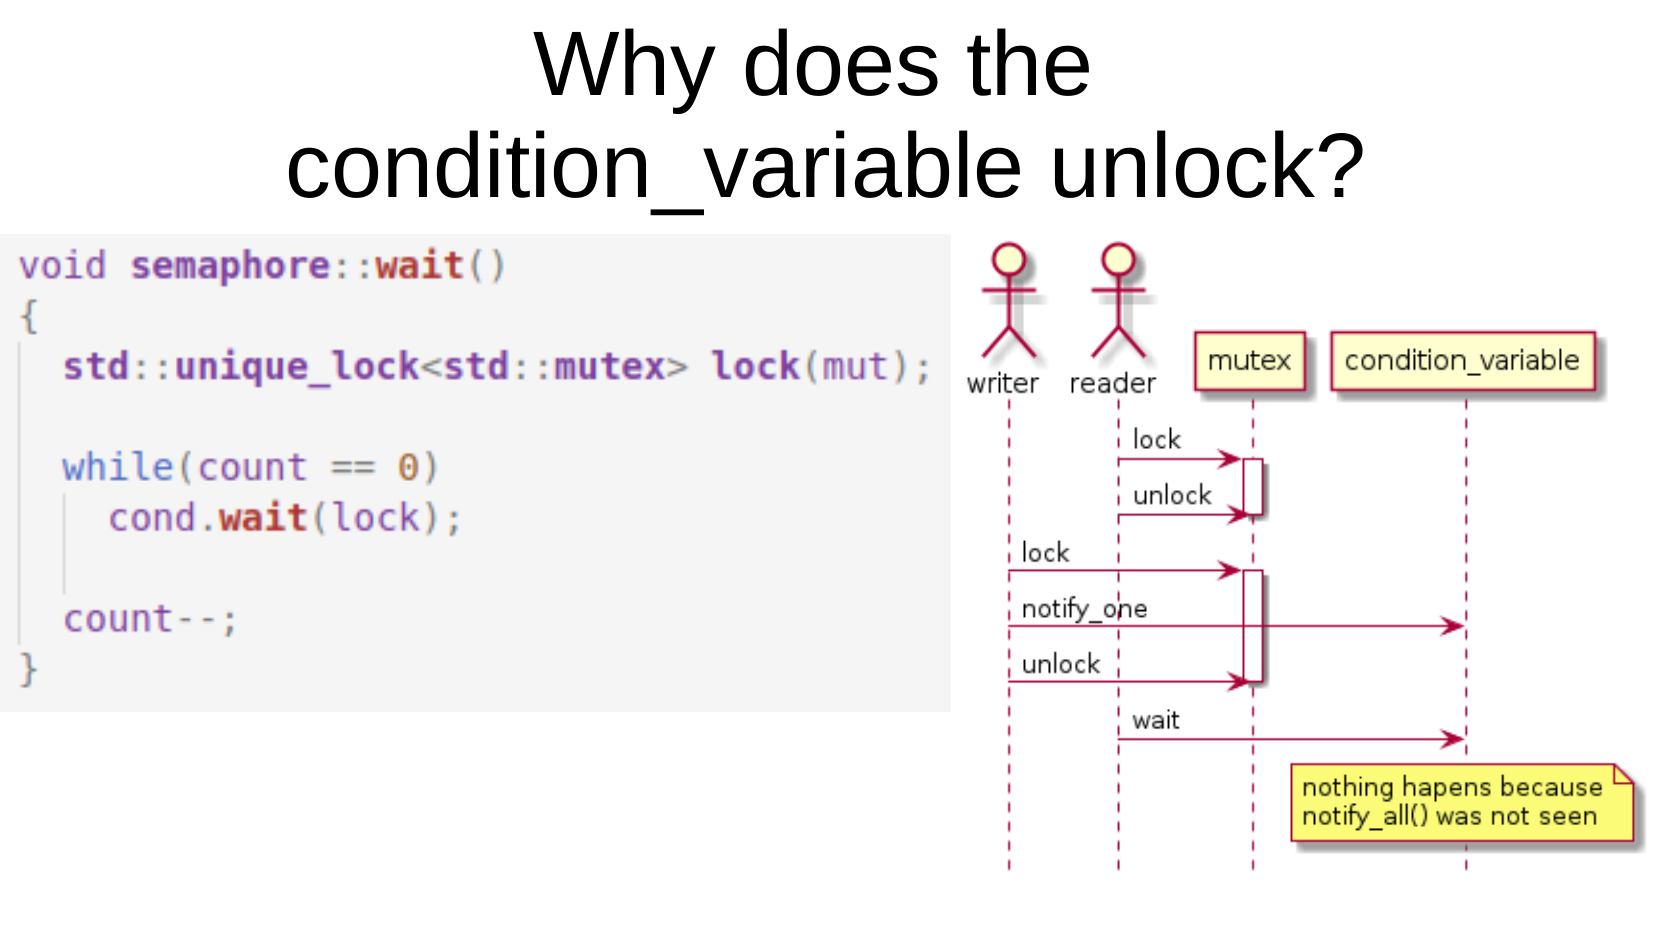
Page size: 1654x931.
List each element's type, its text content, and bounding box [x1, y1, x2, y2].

picture [0, 234, 1654, 898]
title Why does the condition_variable unlock? [0, 0, 1654, 234]
